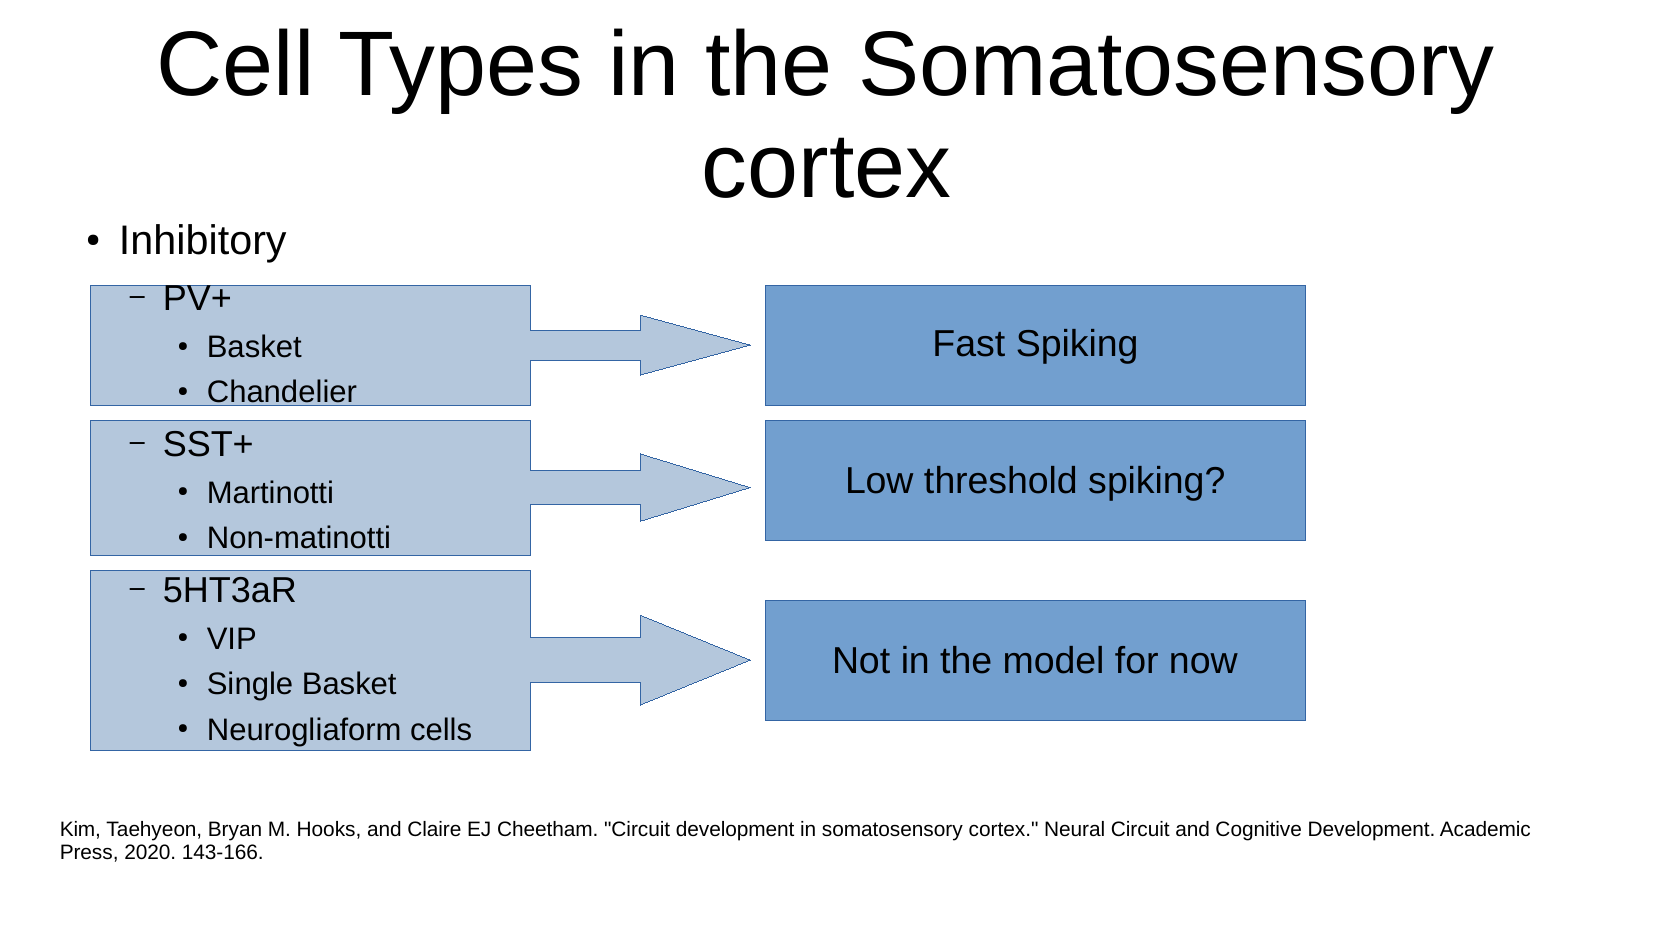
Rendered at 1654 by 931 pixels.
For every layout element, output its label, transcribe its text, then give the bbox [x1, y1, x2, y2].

text_box Not in the model for now [765, 600, 1306, 721]
title Cell Types in the Somatosensory cortex [82, 12, 1571, 218]
text_box [616, 453, 751, 522]
list Inhibitory PV+ Basket Chandelier SST+ Martinotti Non-matinotti 5HT3aR VIP Single Basket Neurogliaform cells [75, 217, 616, 758]
text_box Fast Spiking [840, 315, 1231, 372]
text_box [616, 315, 751, 376]
text_box [616, 615, 751, 706]
text_box Low threshold spiking? [765, 420, 1306, 541]
text_box [765, 285, 1306, 406]
text_box Kim, Taehyeon, Bryan M. Hooks, and Claire EJ Cheetham. "Circuit development in somatosensory cortex." Neural Circuit and Cognitive Development. Academic Press, 2020. 143-166. [45, 810, 1576, 872]
